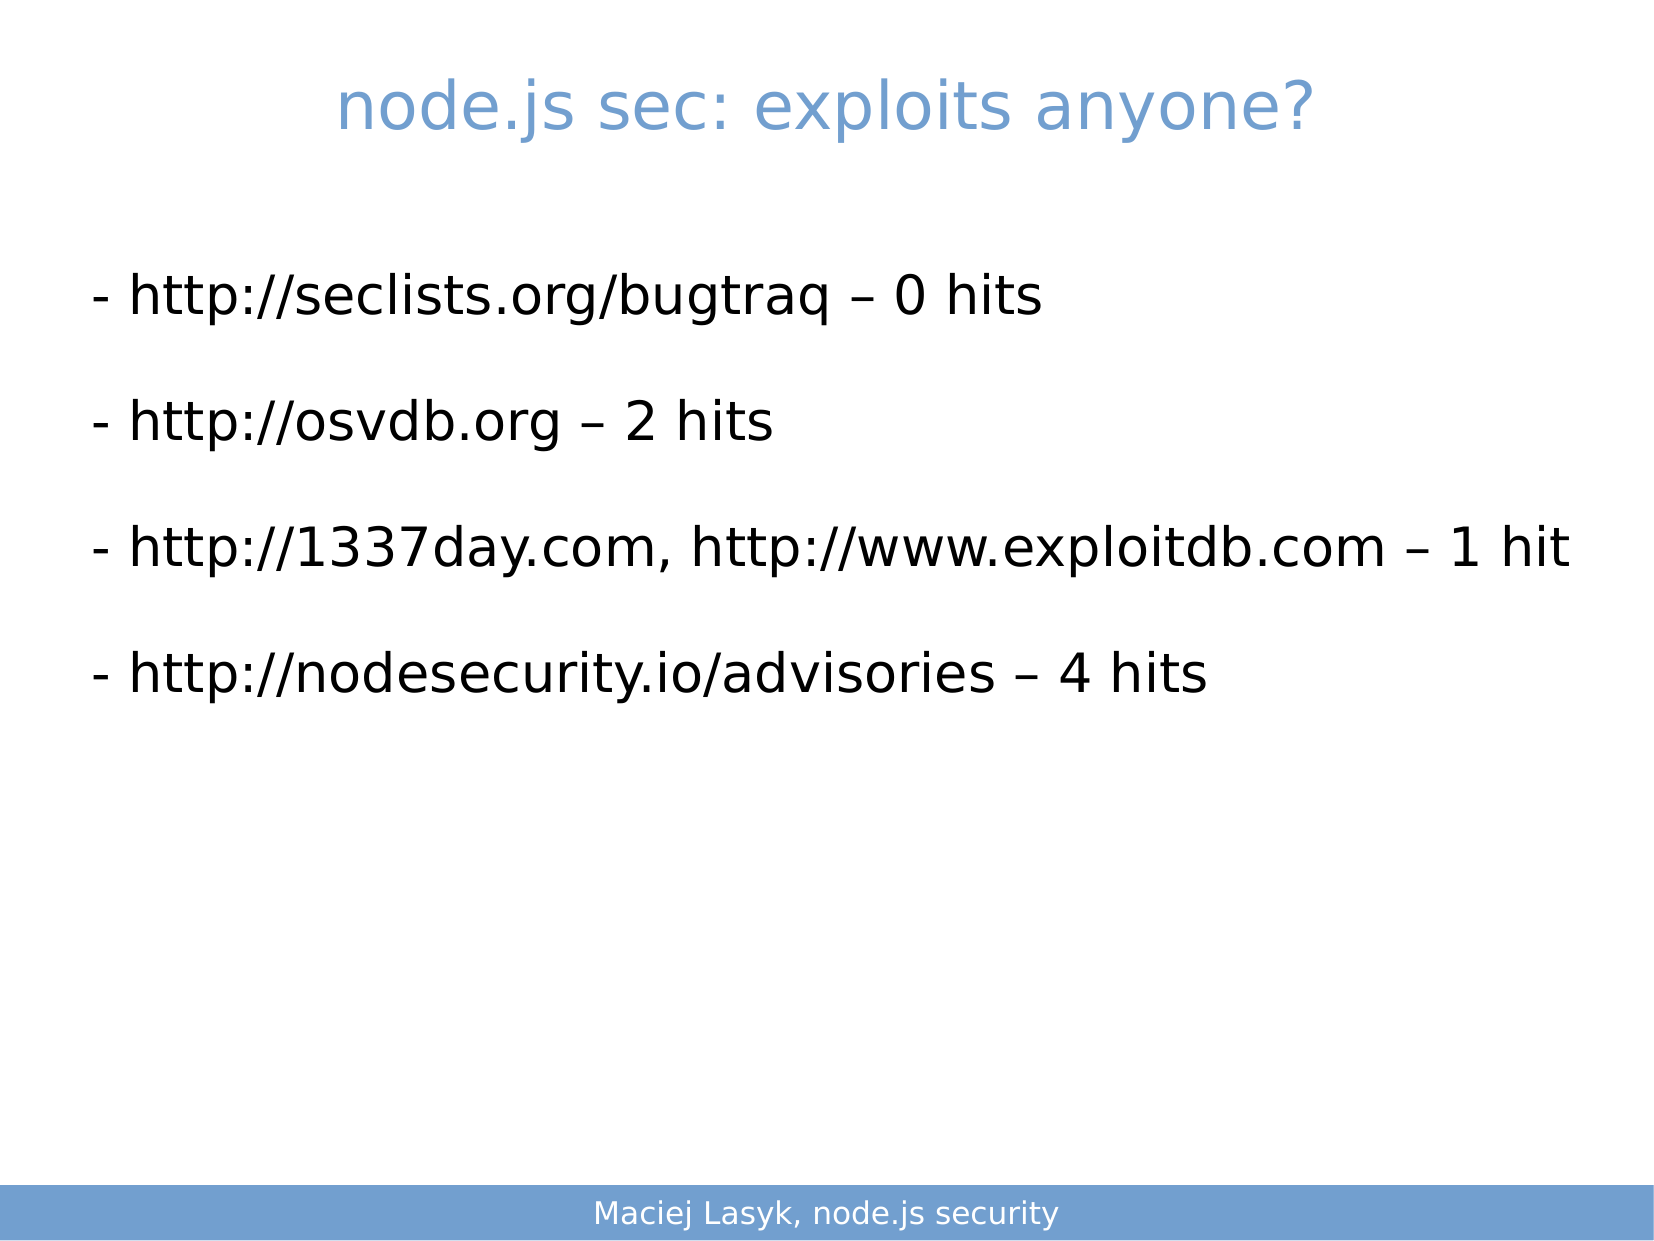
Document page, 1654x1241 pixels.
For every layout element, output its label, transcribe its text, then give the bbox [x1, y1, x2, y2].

text_box Maciej Lasyk, node.js security [578, 1188, 1076, 1240]
text_box [0, 1185, 1654, 1241]
text_box - http://seclists.org/bugtraq – 0 hits - http://osvdb.org – 2 hits - http://1337day.com, http://www.exploitdb.com – 1 hit - http://nodesecurity.io/advisories – 4 hits [76, 193, 1589, 650]
text_box node.js sec: exploits anyone? [320, 60, 1333, 153]
